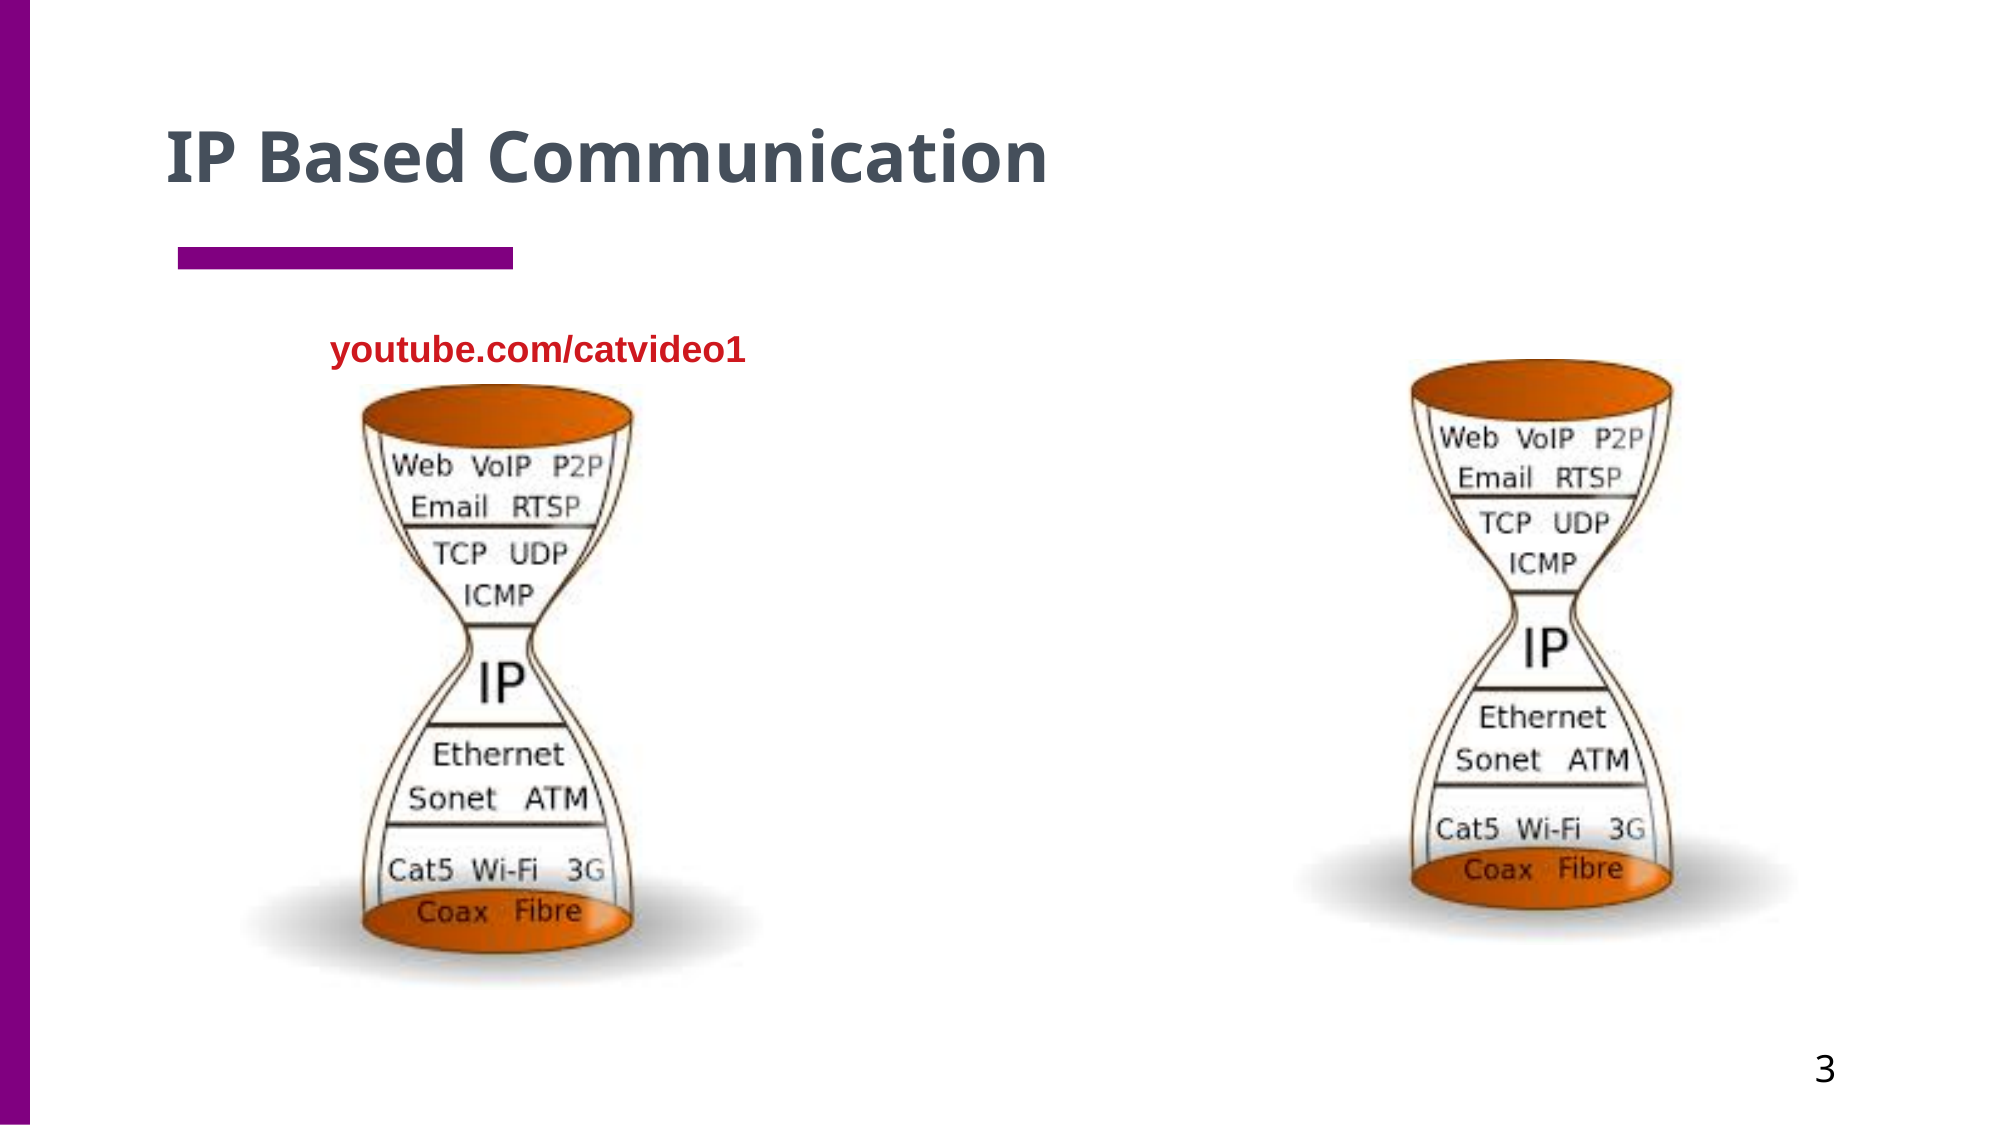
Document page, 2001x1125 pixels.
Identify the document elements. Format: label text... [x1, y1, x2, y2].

picture [240, 384, 766, 991]
picture [1293, 359, 1801, 946]
text_box IP Based Communication [151, 103, 1849, 212]
text_box youtube.com/catvideo1 [315, 321, 762, 379]
